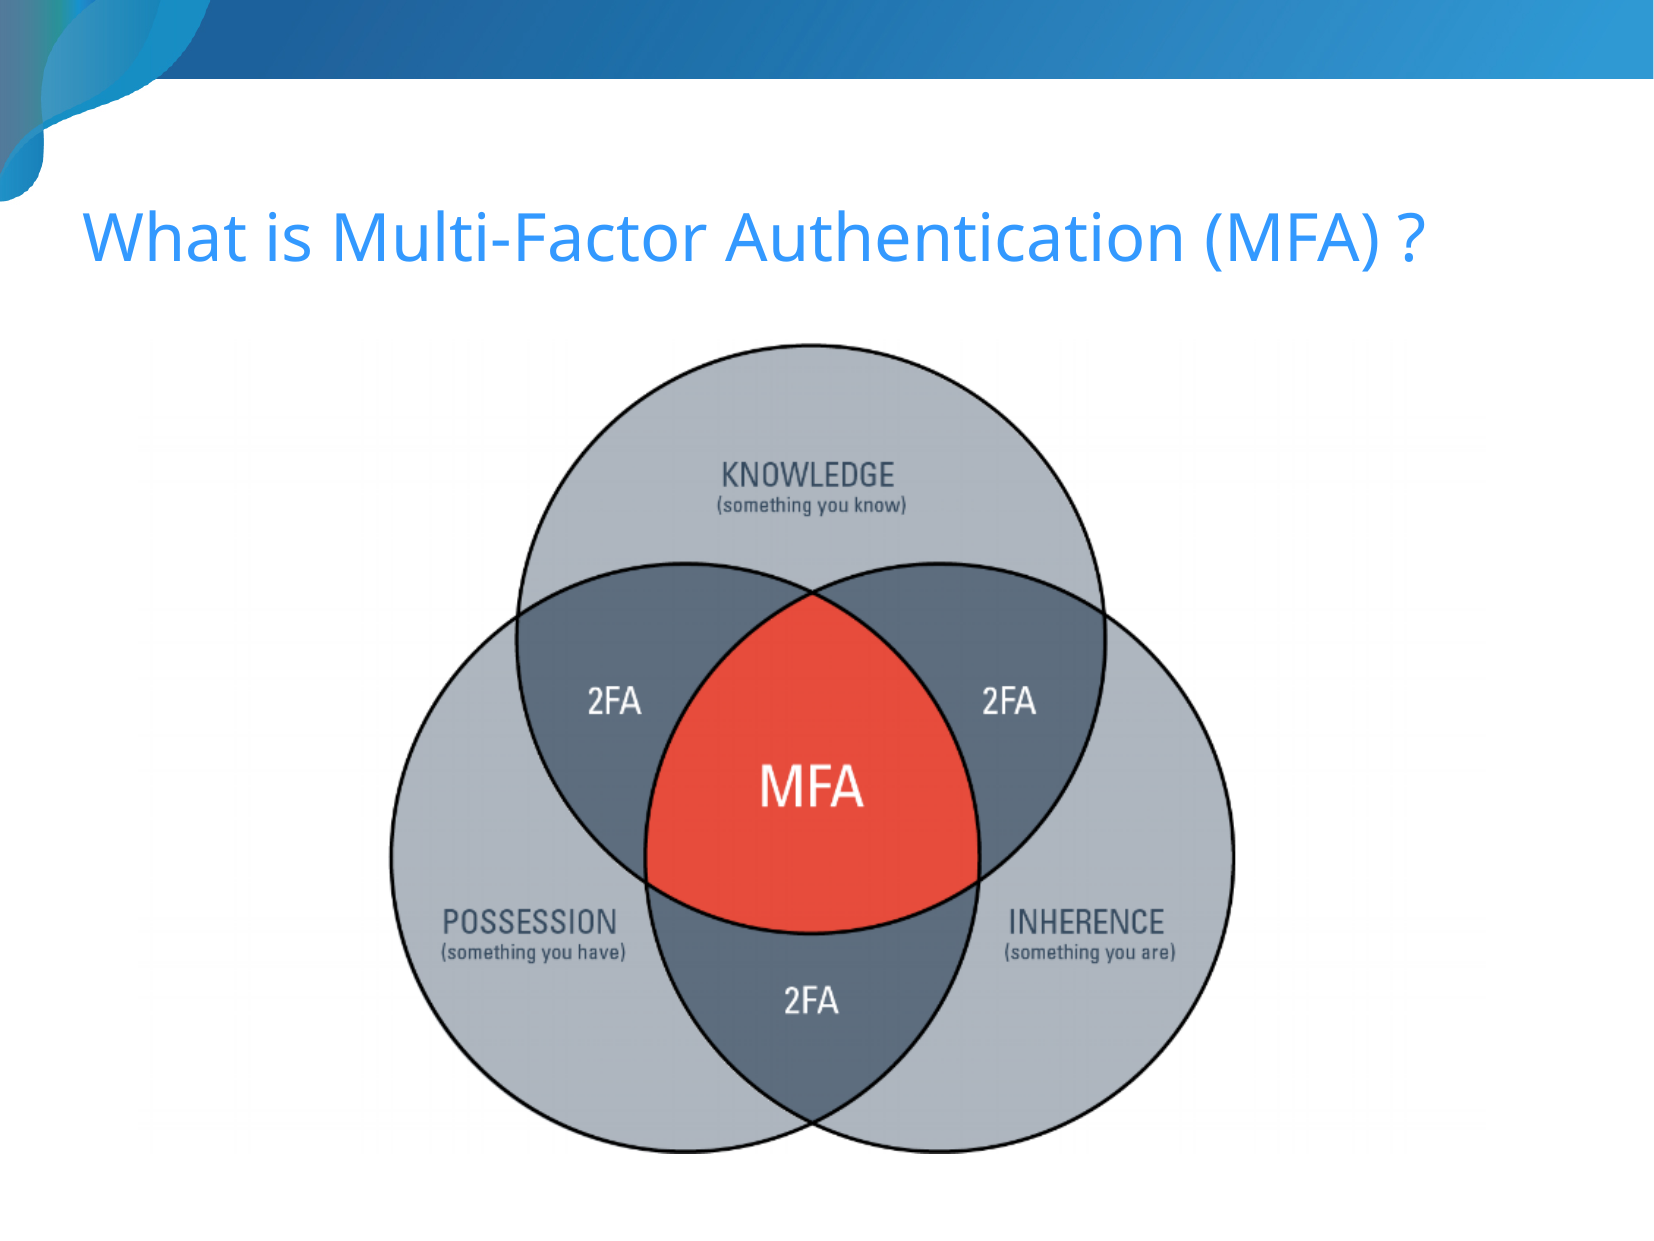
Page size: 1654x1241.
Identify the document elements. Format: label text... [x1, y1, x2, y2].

picture [0, 0, 1654, 1241]
title What is Multi-Factor Authentication (MFA) ? [82, 139, 1571, 332]
